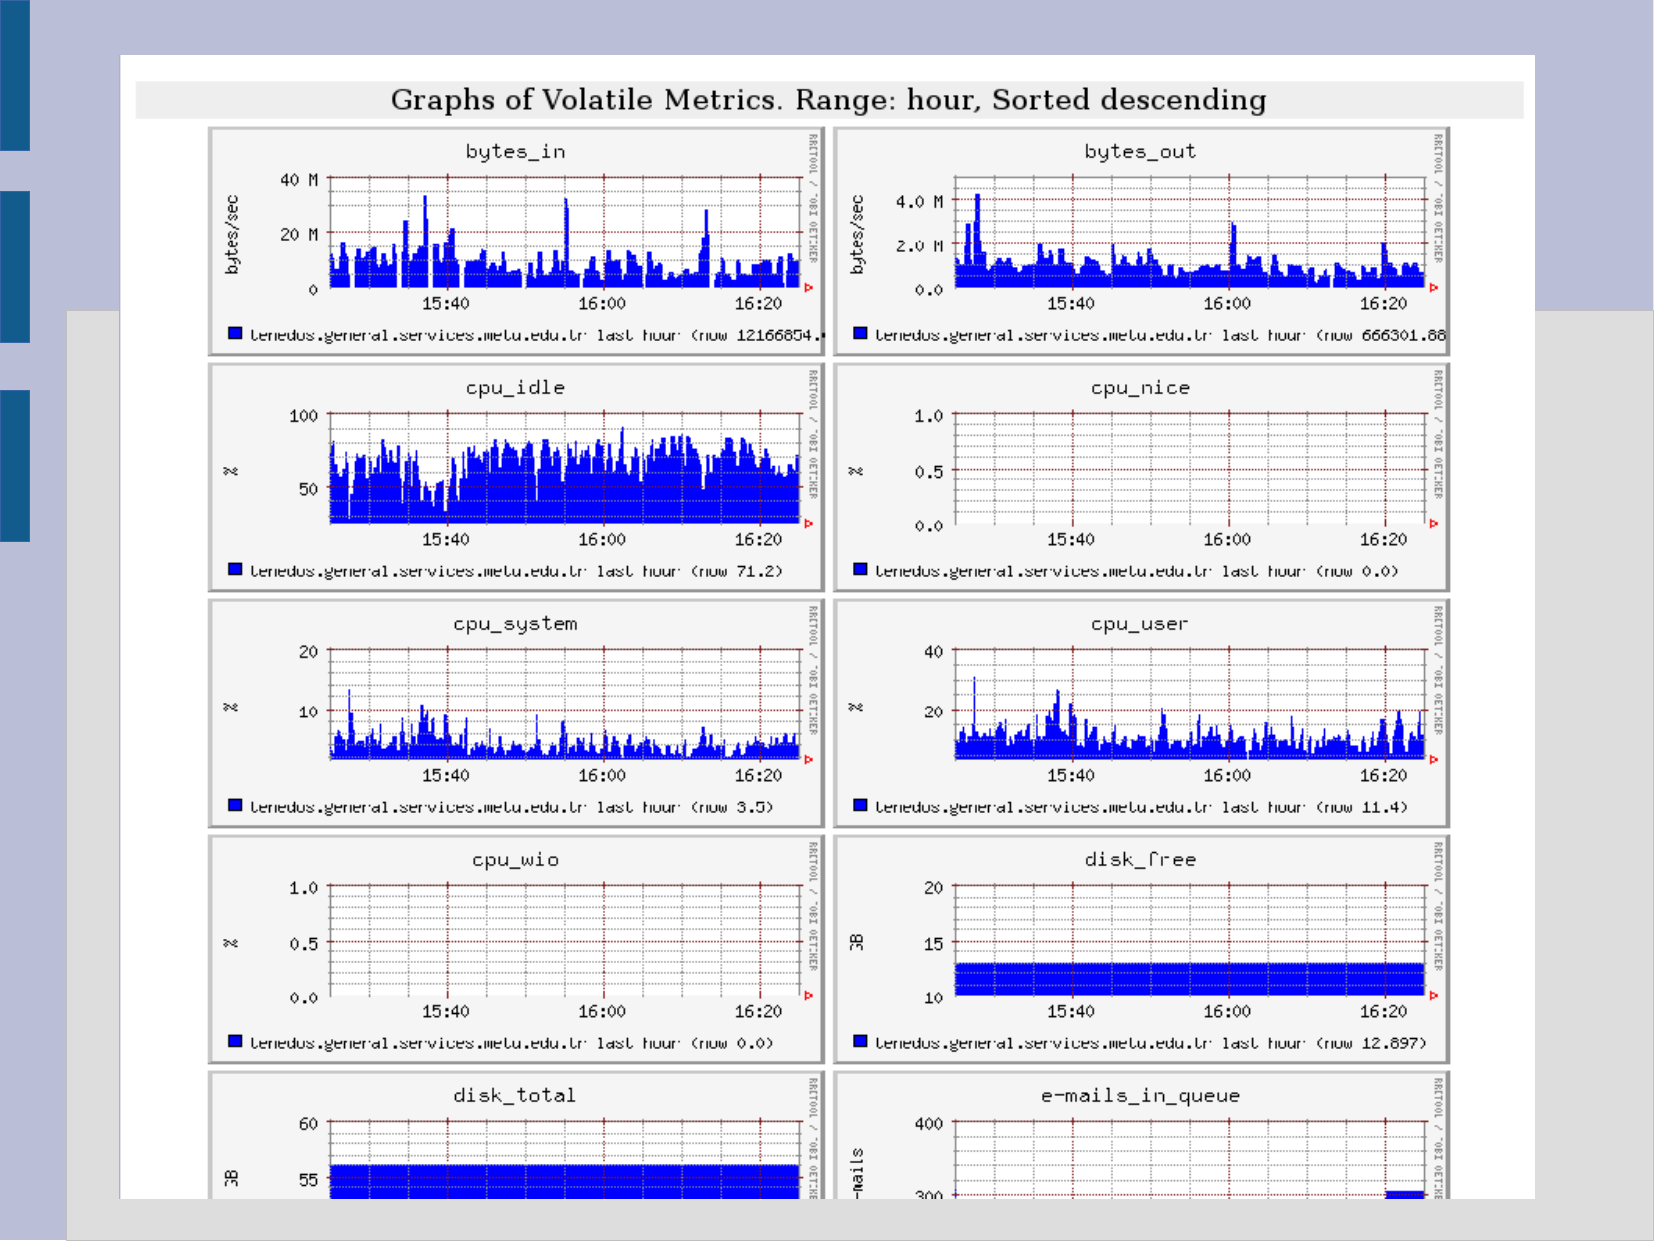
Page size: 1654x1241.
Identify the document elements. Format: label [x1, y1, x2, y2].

picture [119, 55, 1535, 1200]
